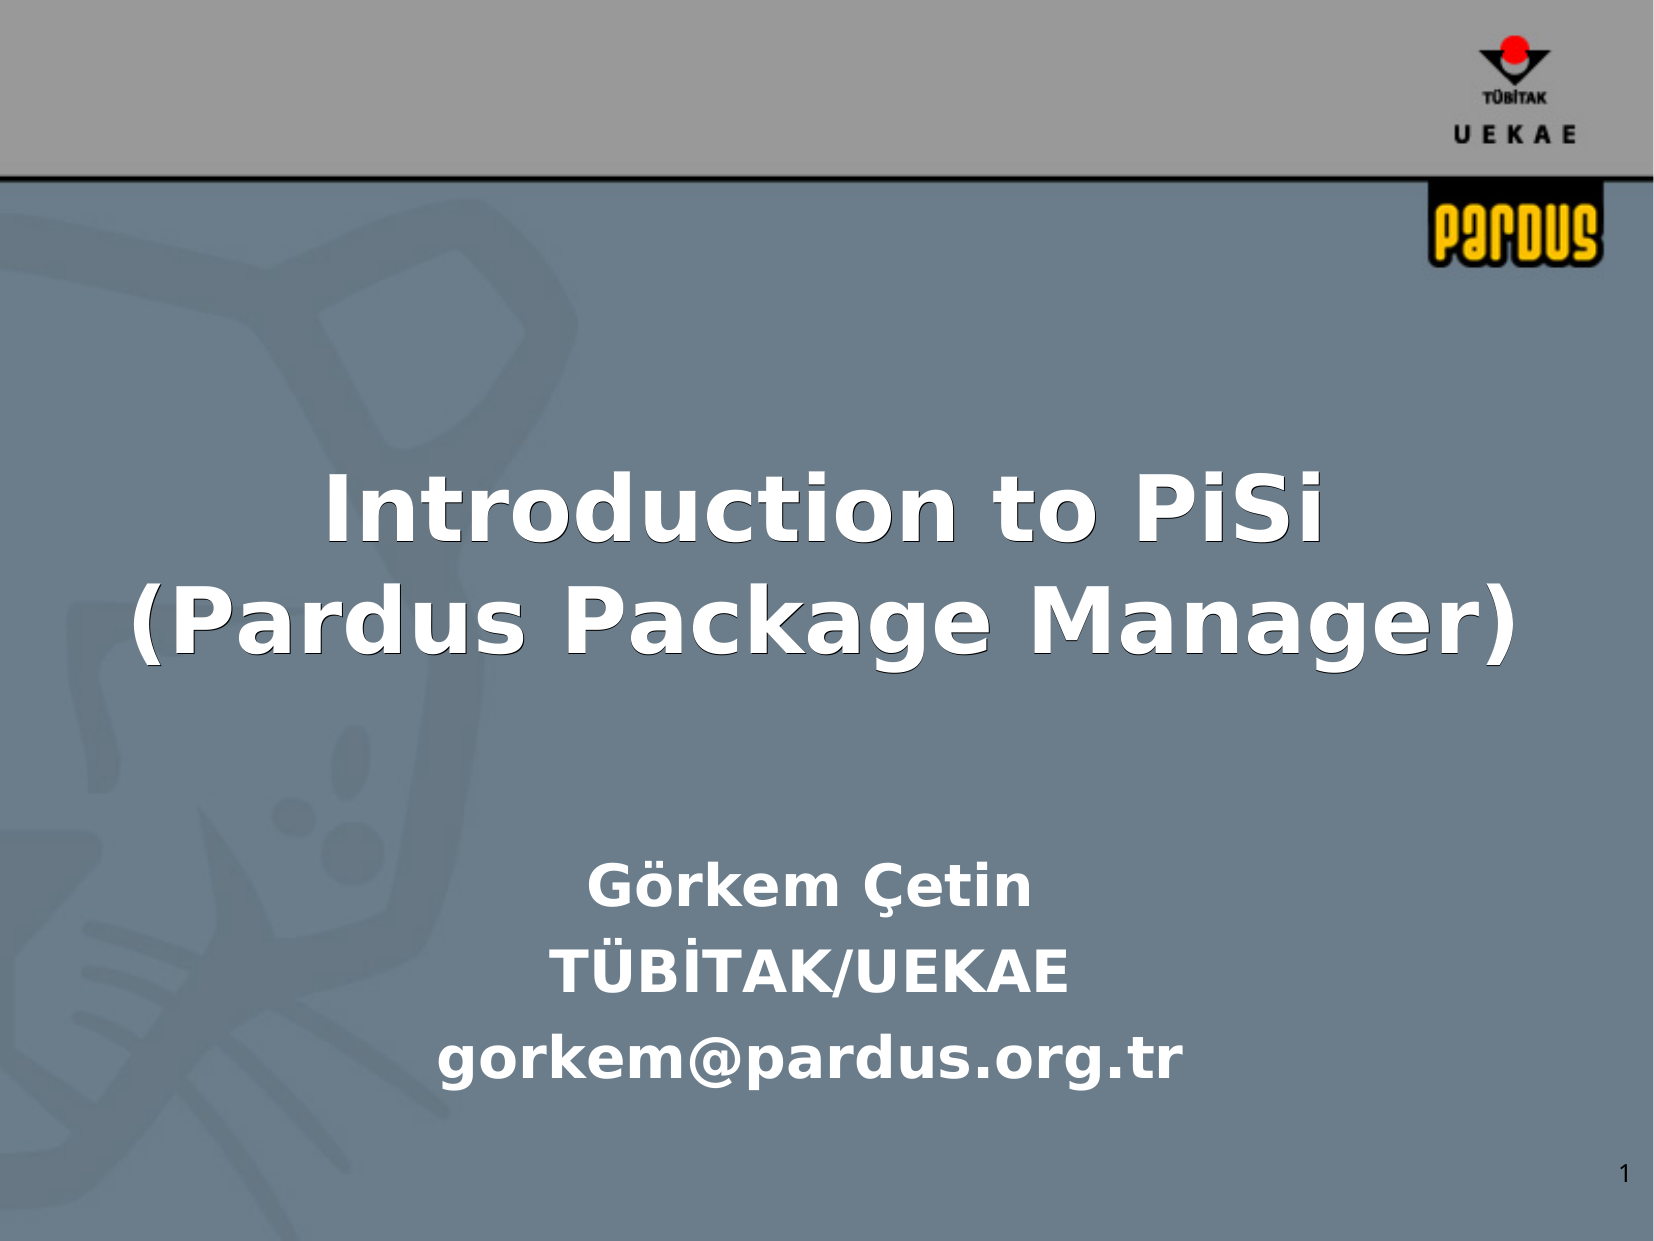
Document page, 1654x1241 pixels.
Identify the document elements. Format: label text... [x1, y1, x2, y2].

list Görkem Çetin TÜBİTAK/UEKAE gorkem@pardus.org.tr [55, 849, 1566, 1089]
picture [0, 0, 1654, 1241]
title Introduction to PiSi (Pardus Package Manager) [11, 441, 1539, 686]
